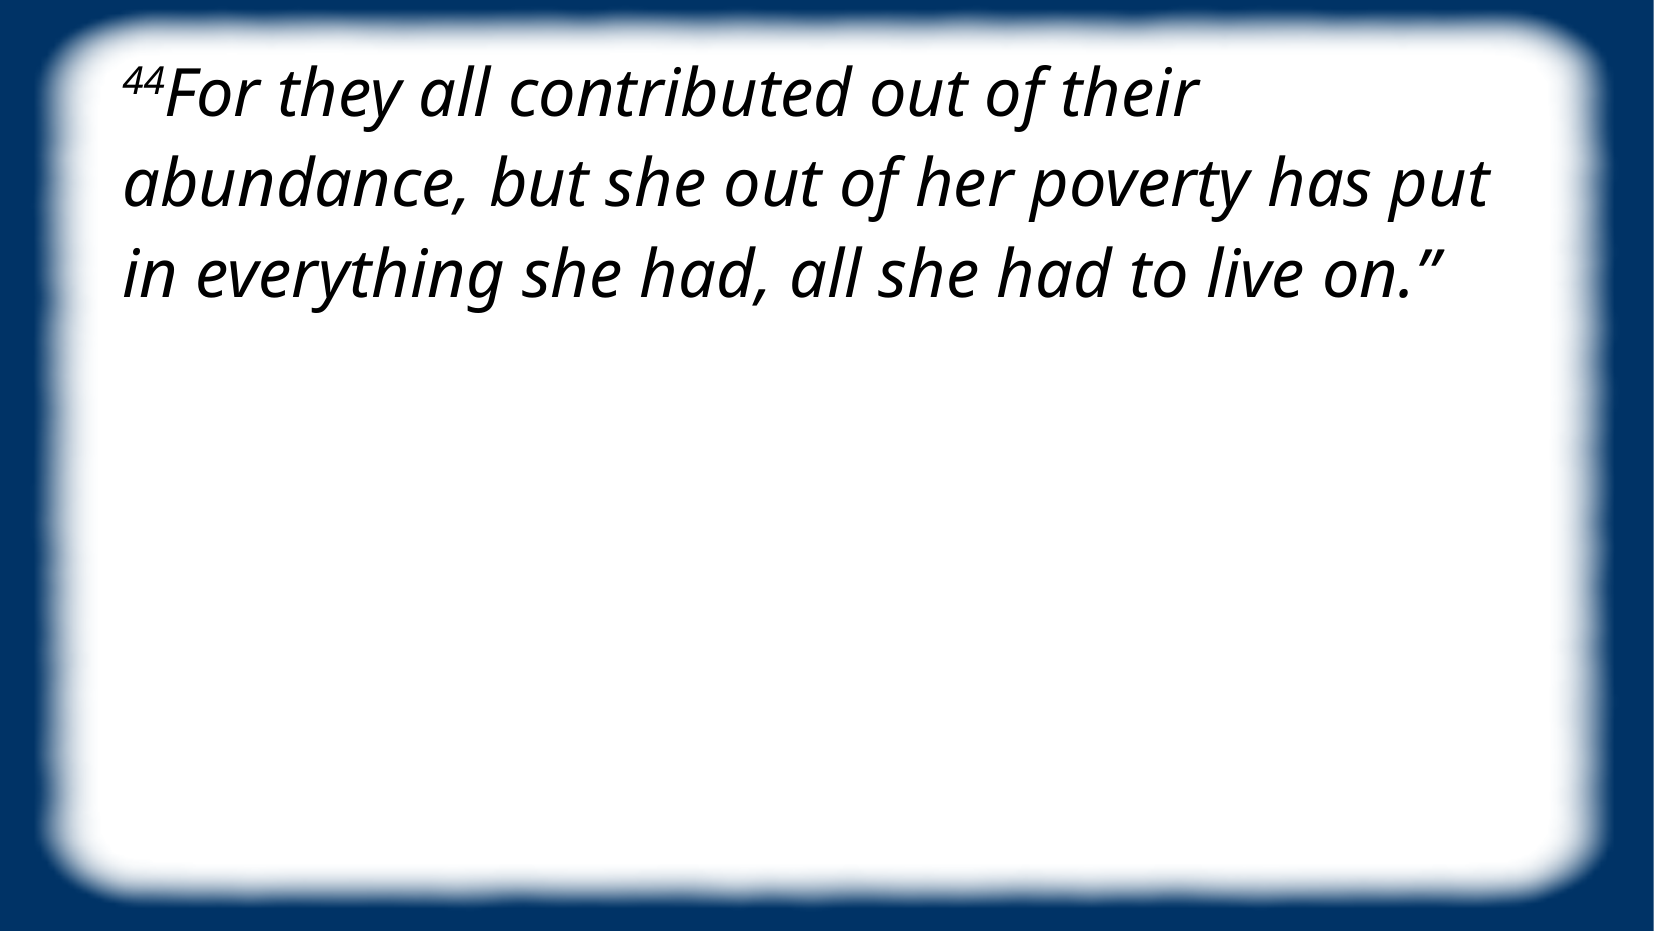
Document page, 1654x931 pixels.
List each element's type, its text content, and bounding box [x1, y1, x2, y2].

picture [0, 0, 1654, 931]
text_box 44For they all contributed out of their abundance, but she out of her poverty has put in everything she had, all she had to live on.” [107, 37, 1548, 319]
